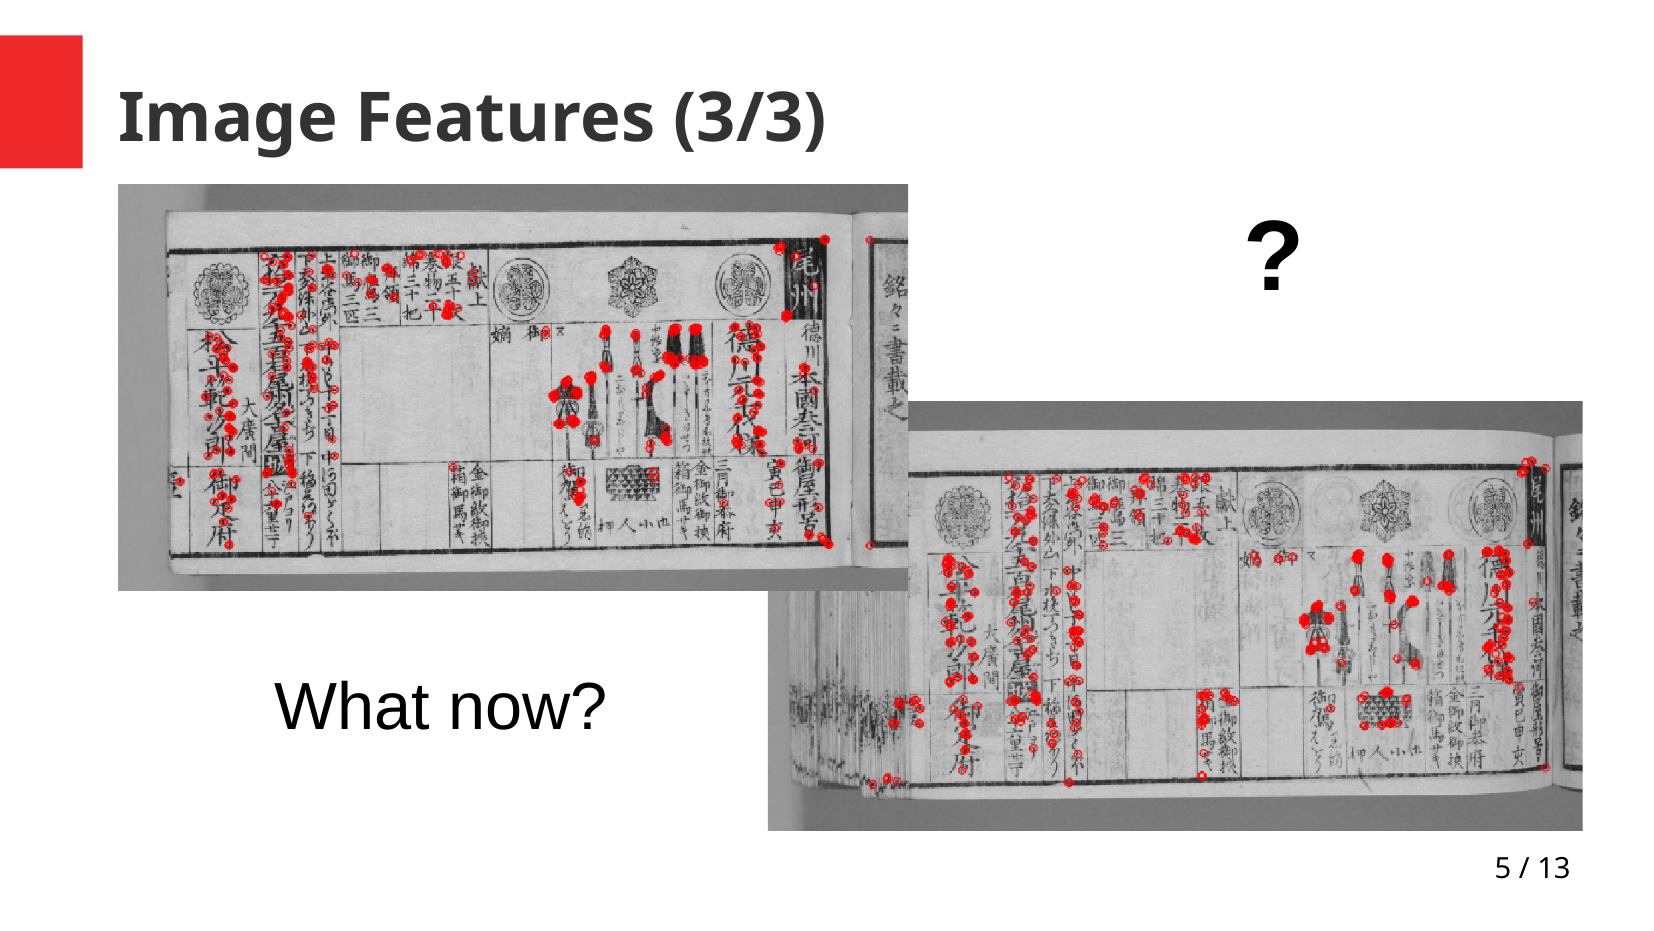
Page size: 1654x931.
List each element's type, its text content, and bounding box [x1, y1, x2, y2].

picture [118, 184, 1583, 831]
text_box What now? [259, 661, 686, 826]
text_box ? [1228, 192, 1323, 319]
title Image Features (3/3) [118, 37, 1571, 193]
